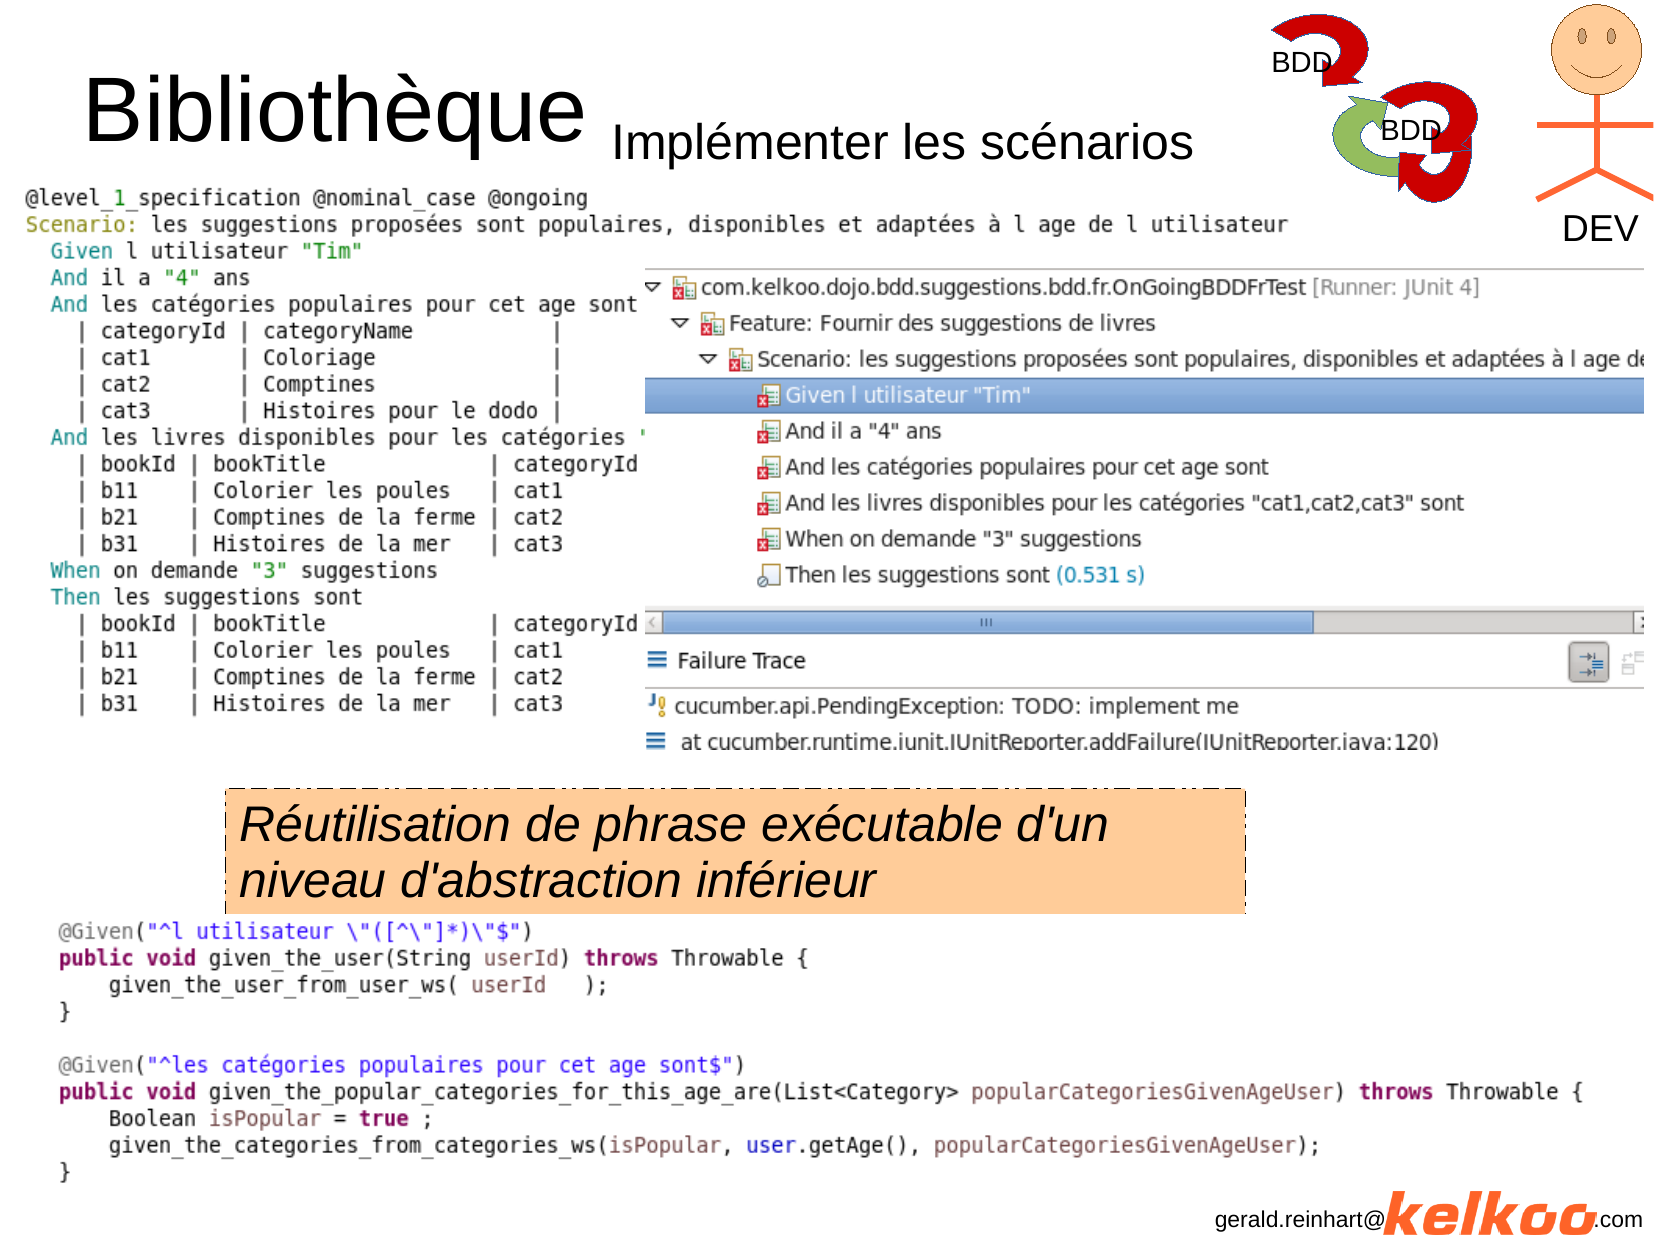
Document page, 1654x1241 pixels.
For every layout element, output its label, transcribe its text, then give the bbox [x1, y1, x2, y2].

text_box [1571, 4, 1642, 95]
text_box Réutilisation de phrase exécutable d'un niveau d'abstraction inférieur [225, 788, 1246, 914]
picture [45, 914, 1623, 1199]
text_box BDD [1241, 39, 1362, 87]
text_box [1271, 14, 1369, 67]
text_box gerald.reinhart@ .com [1193, 1199, 1654, 1241]
picture [15, 179, 1644, 751]
text_box BDD [1351, 106, 1472, 155]
text_box DEV [1536, 199, 1654, 257]
text_box Implémenter les scénarios [596, 106, 1210, 178]
title Bibliothèque [82, 5, 1571, 213]
text_box [1348, 81, 1478, 133]
text_box [1332, 107, 1472, 203]
